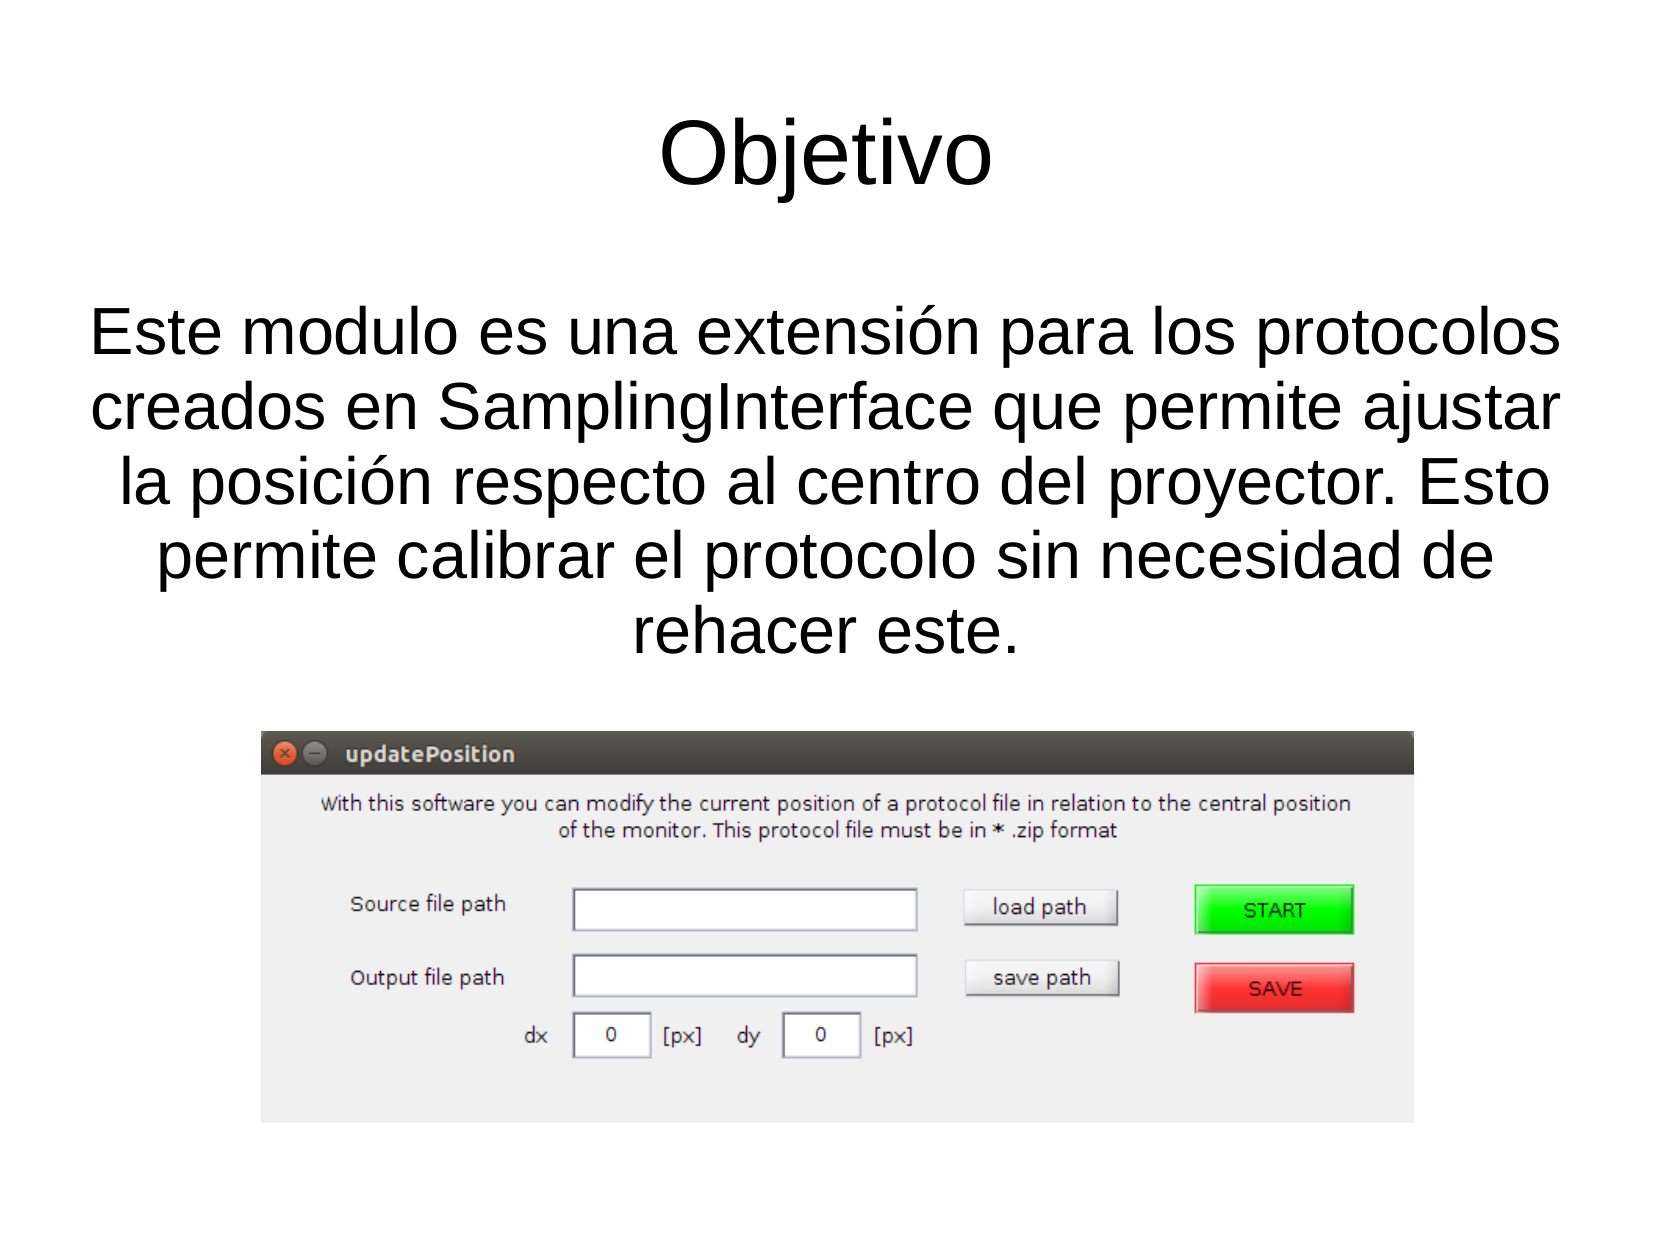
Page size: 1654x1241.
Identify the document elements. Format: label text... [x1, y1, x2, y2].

subtitle Este modulo es una extensión para los protocolos creados en SamplingInterface que permite ajustar la posición respecto al centro del proyector. Esto permite calibrar el protocolo sin necesidad de rehacer este. [82, 294, 1571, 669]
picture [261, 731, 1414, 1123]
title Objetivo [82, 49, 1571, 257]
